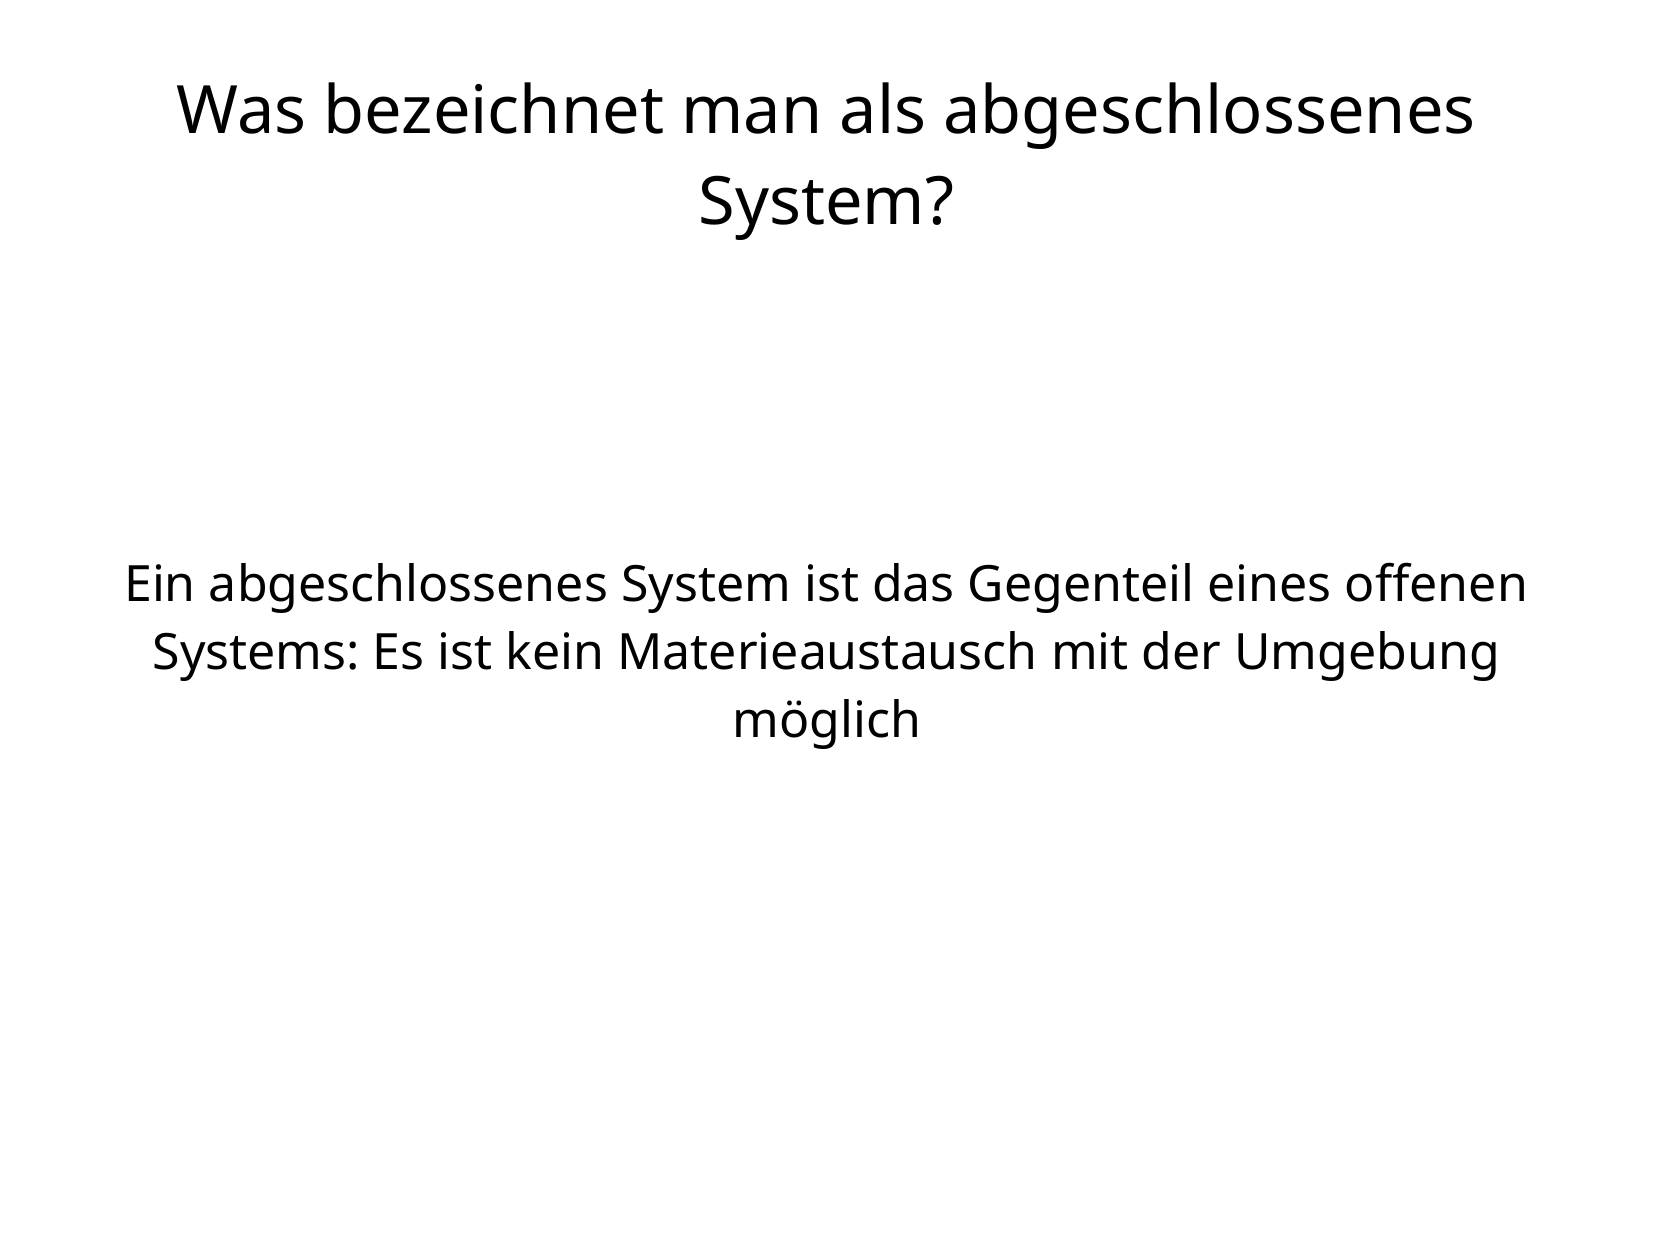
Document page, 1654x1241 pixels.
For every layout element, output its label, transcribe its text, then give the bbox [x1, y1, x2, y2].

subtitle Ein abgeschlossenes System ist das Gegenteil eines offenen Systems: Es ist kein Materieaustausch mit der Umgebung möglich [82, 290, 1571, 1010]
title Was bezeichnet man als abgeschlossenes System? [82, 49, 1571, 257]
